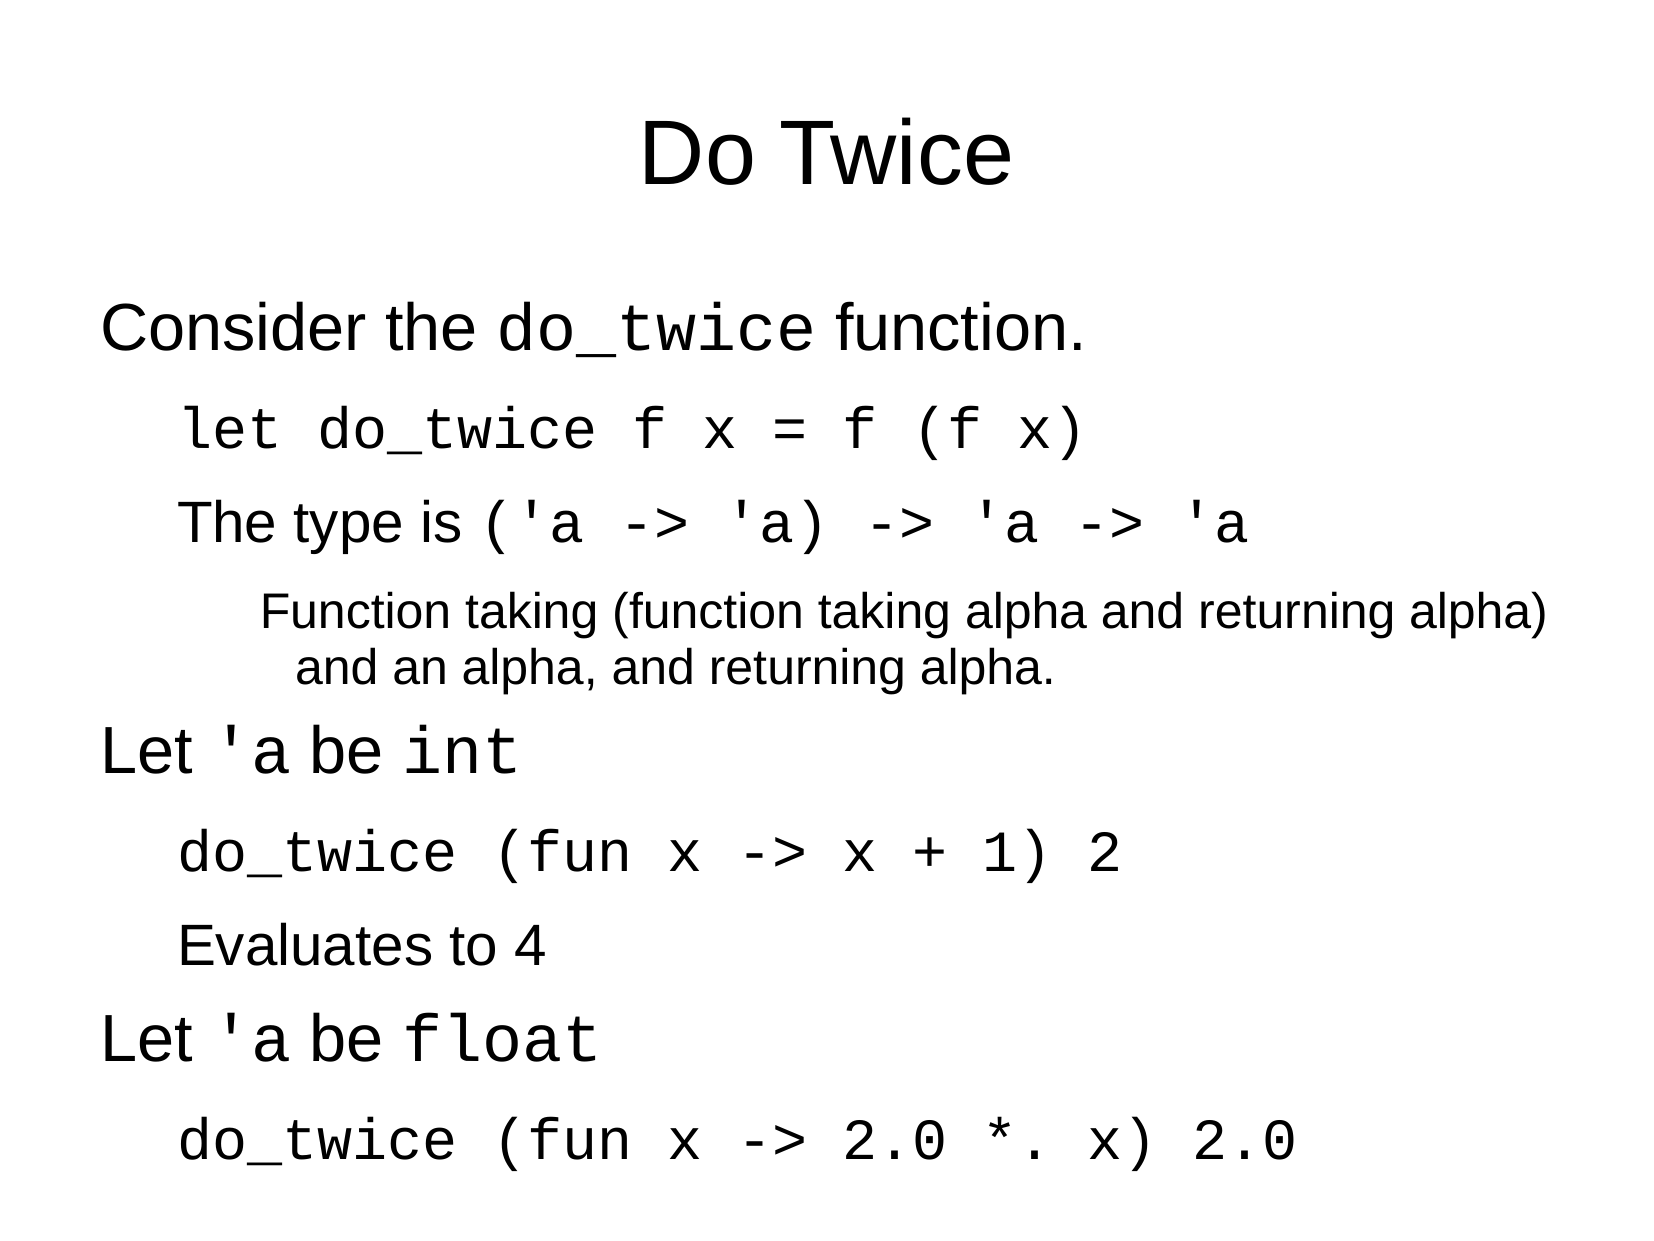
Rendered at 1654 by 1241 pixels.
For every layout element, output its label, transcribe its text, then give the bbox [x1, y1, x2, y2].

list Consider the do_twice function. let do_twice f x = f (f x) The type is ('a -> 'a) -> 'a -> 'a Function taking (function taking alpha and returning alpha) and an alpha, and returning alpha. Let 'a be int do_twice (fun x -> x + 1) 2 Evaluates to 4 Let 'a be float do_twice (fun x -> 2.0 *. x) 2.0 [82, 290, 1571, 1165]
title Do Twice [82, 56, 1571, 250]
